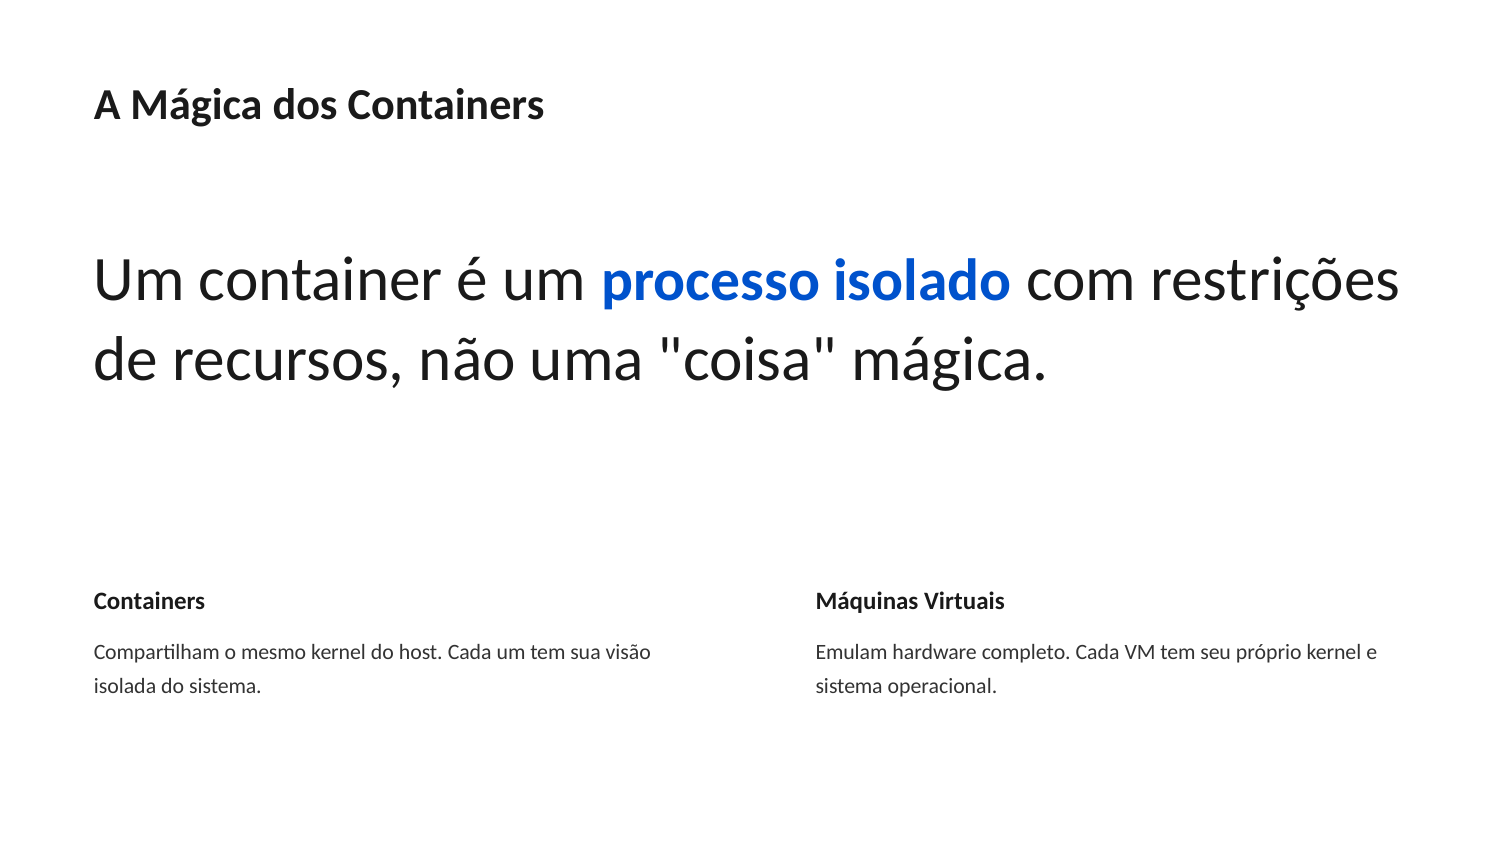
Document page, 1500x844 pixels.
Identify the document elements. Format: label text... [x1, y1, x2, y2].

text_box Compartilham o mesmo kernel do host. Cada um tem sua visão isolada do sistema. [93, 630, 685, 698]
text_box A Mágica dos Containers [93, 70, 546, 129]
text_box Máquinas Virtuais [815, 580, 1006, 615]
text_box Emulam hardware completo. Cada VM tem seu próprio kernel e sistema operacional. [815, 630, 1407, 698]
text_box Um container é um processo isolado com restrições de recursos, não uma "coisa" mágica. [93, 234, 1407, 393]
text_box Containers [93, 580, 206, 615]
